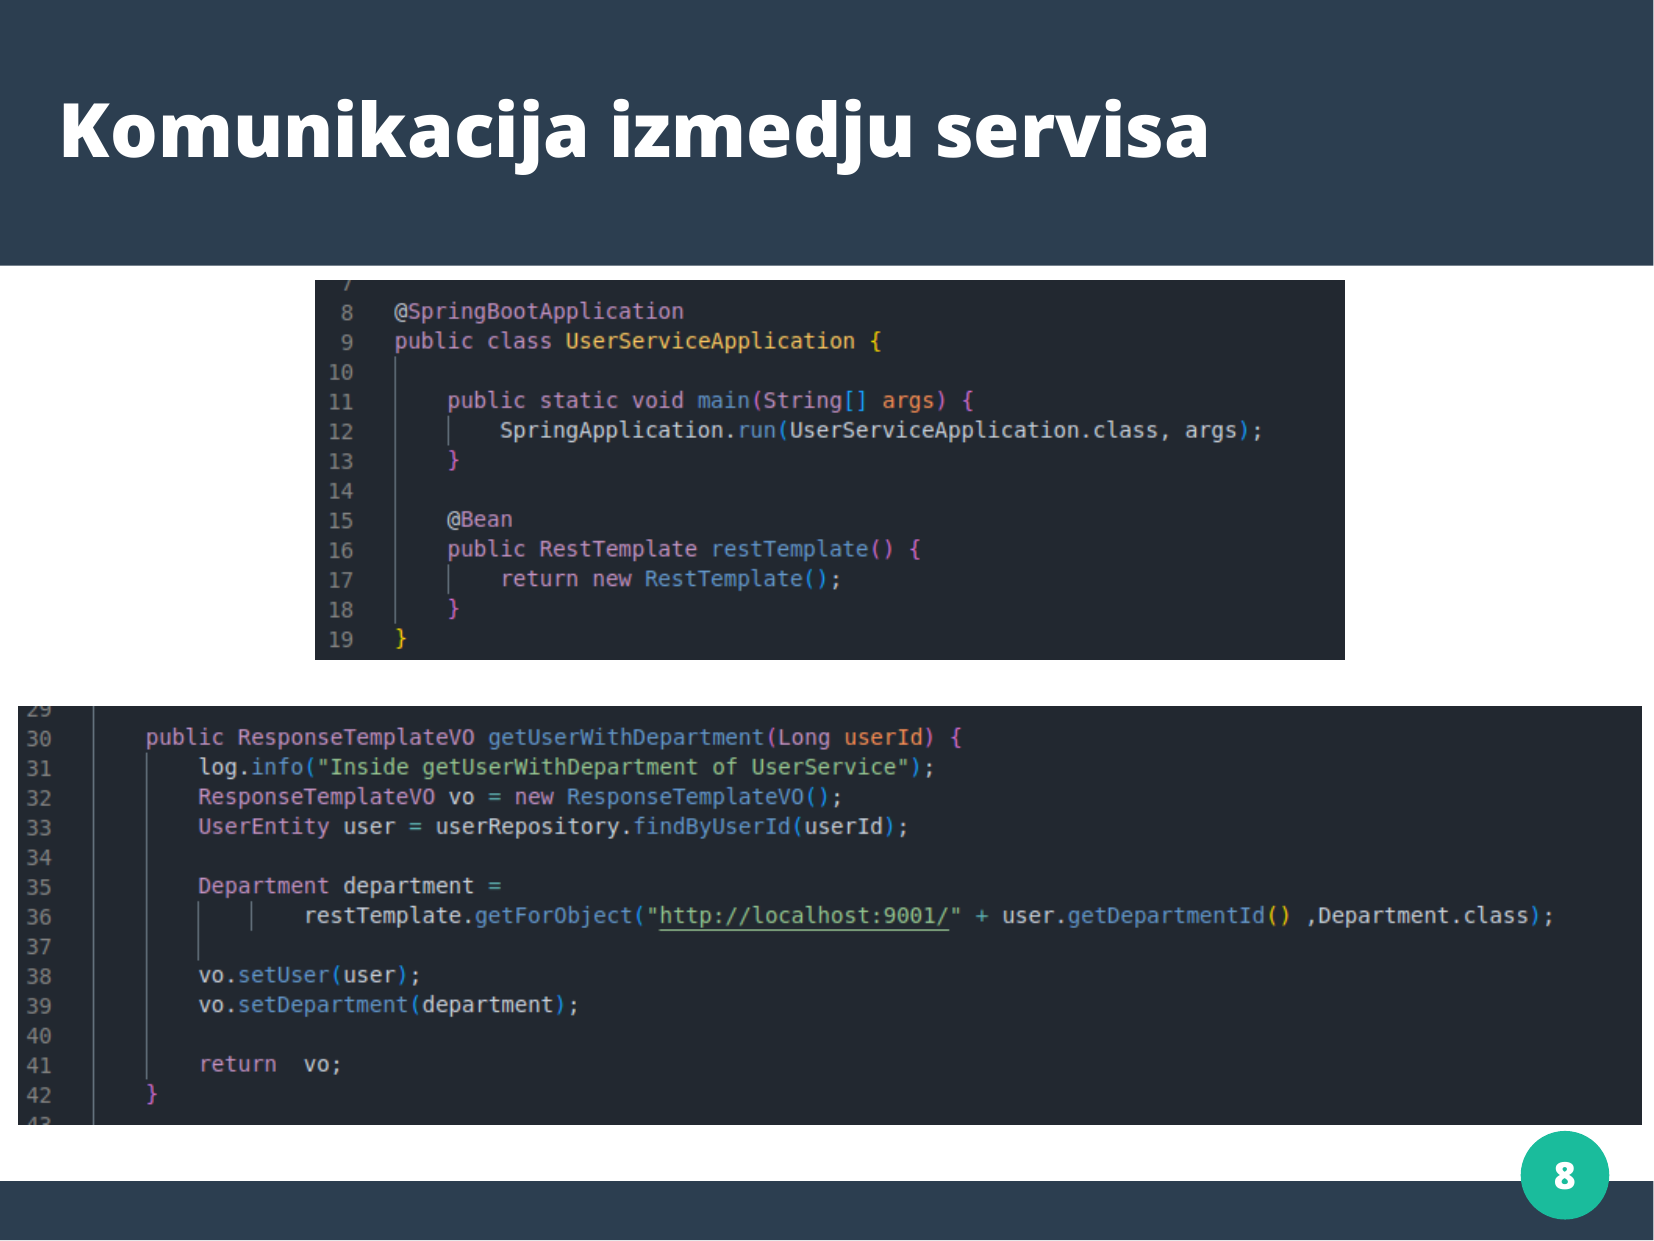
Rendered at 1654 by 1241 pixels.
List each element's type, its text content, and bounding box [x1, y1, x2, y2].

picture [18, 706, 1642, 1126]
picture [315, 280, 1345, 661]
title Komunikacija izmedju servisa [59, 49, 1595, 207]
